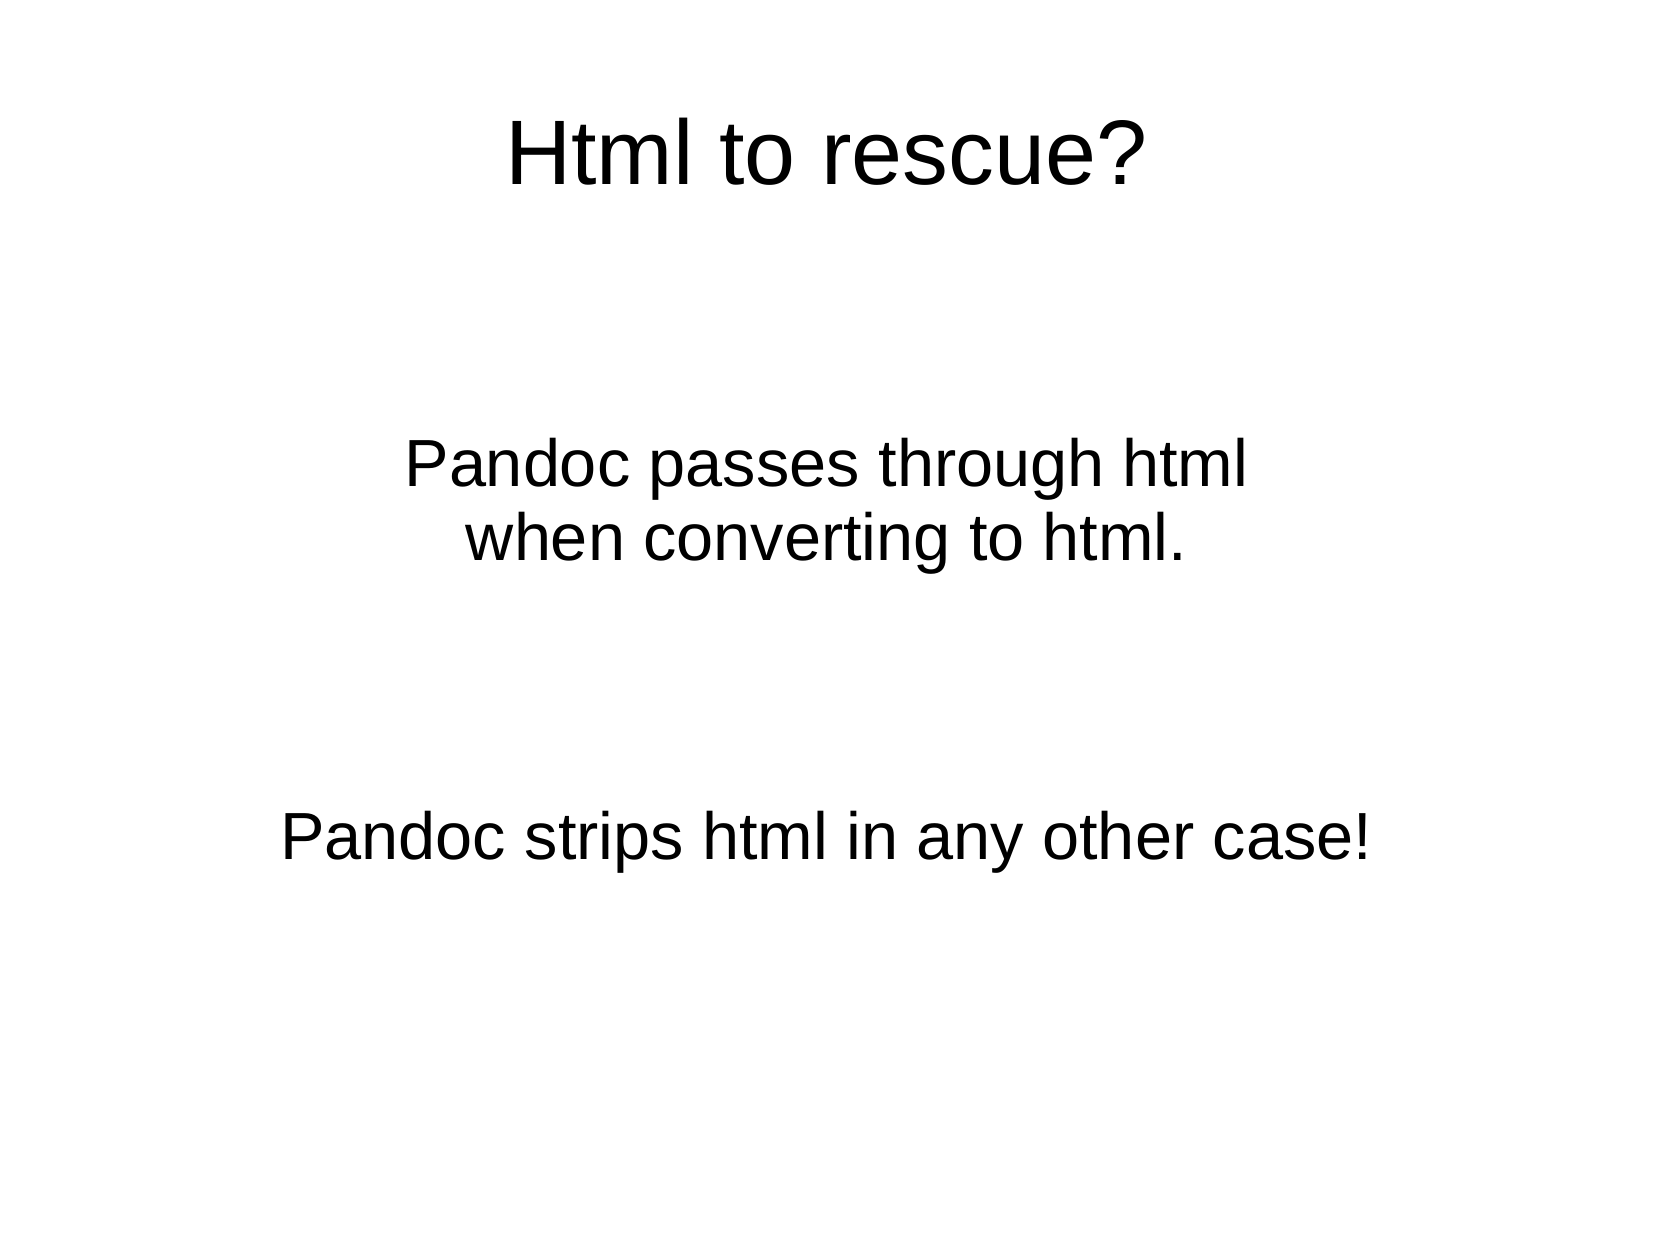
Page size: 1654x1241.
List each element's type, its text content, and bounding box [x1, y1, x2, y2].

subtitle Pandoc passes through html when converting to html. Pandoc strips html in any other case! [82, 290, 1571, 1010]
title Html to rescue? [82, 49, 1571, 257]
